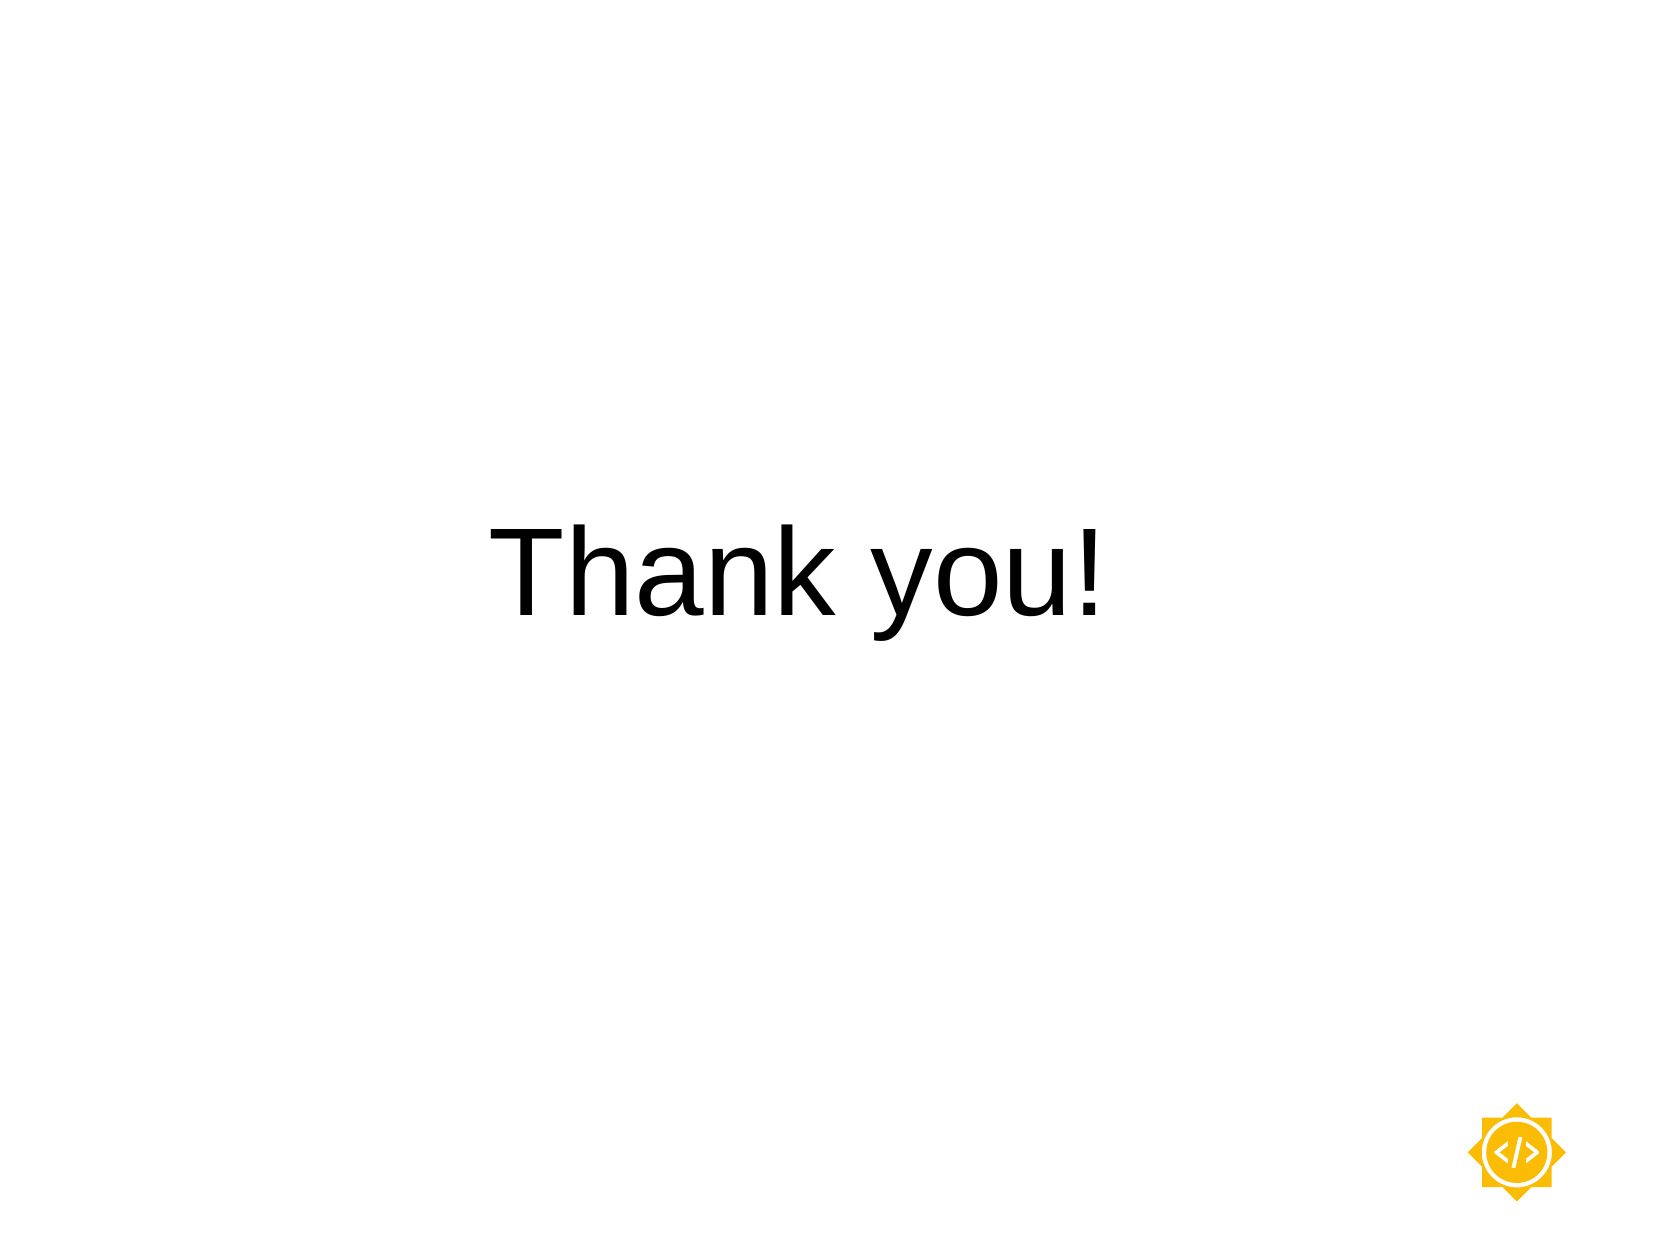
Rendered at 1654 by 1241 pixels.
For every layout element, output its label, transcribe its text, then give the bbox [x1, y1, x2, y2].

text_box Thank you! [474, 495, 1123, 650]
